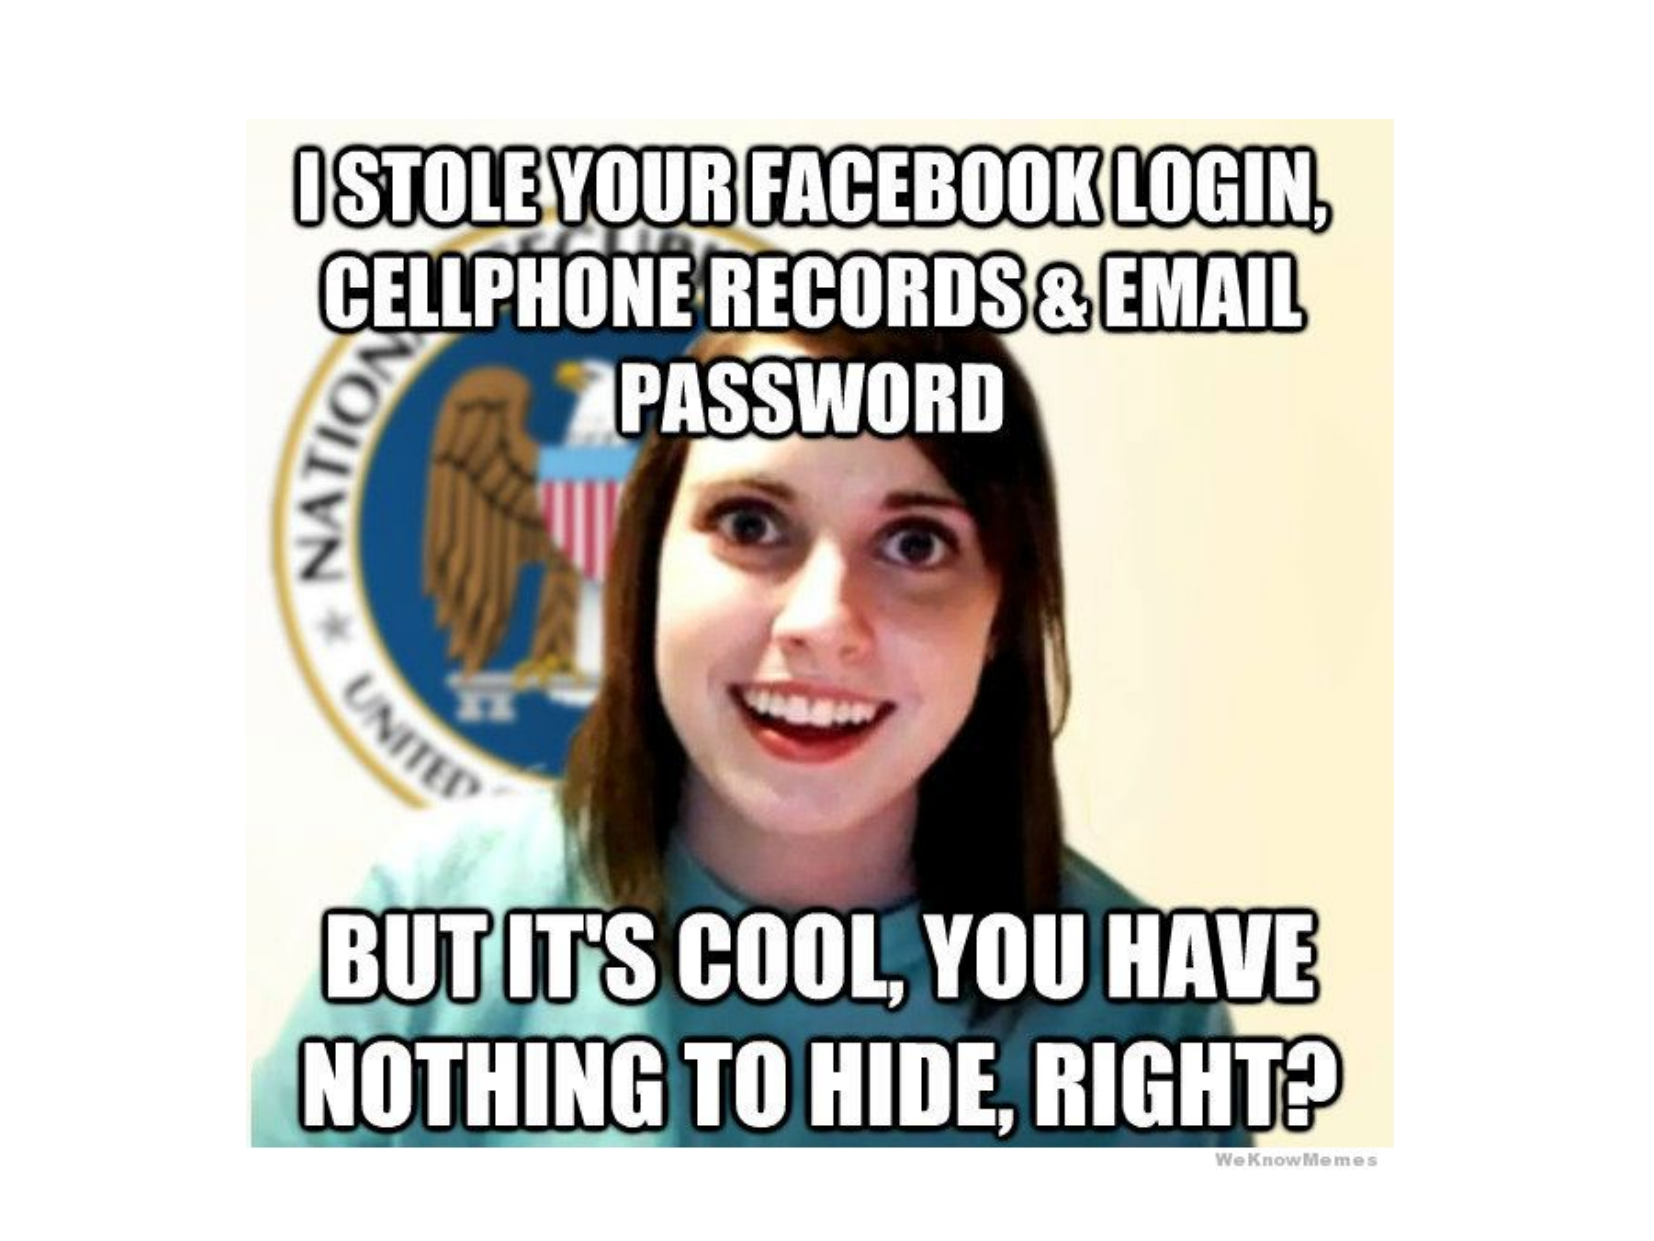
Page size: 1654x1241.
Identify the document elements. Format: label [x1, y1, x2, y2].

picture [246, 119, 1394, 1170]
